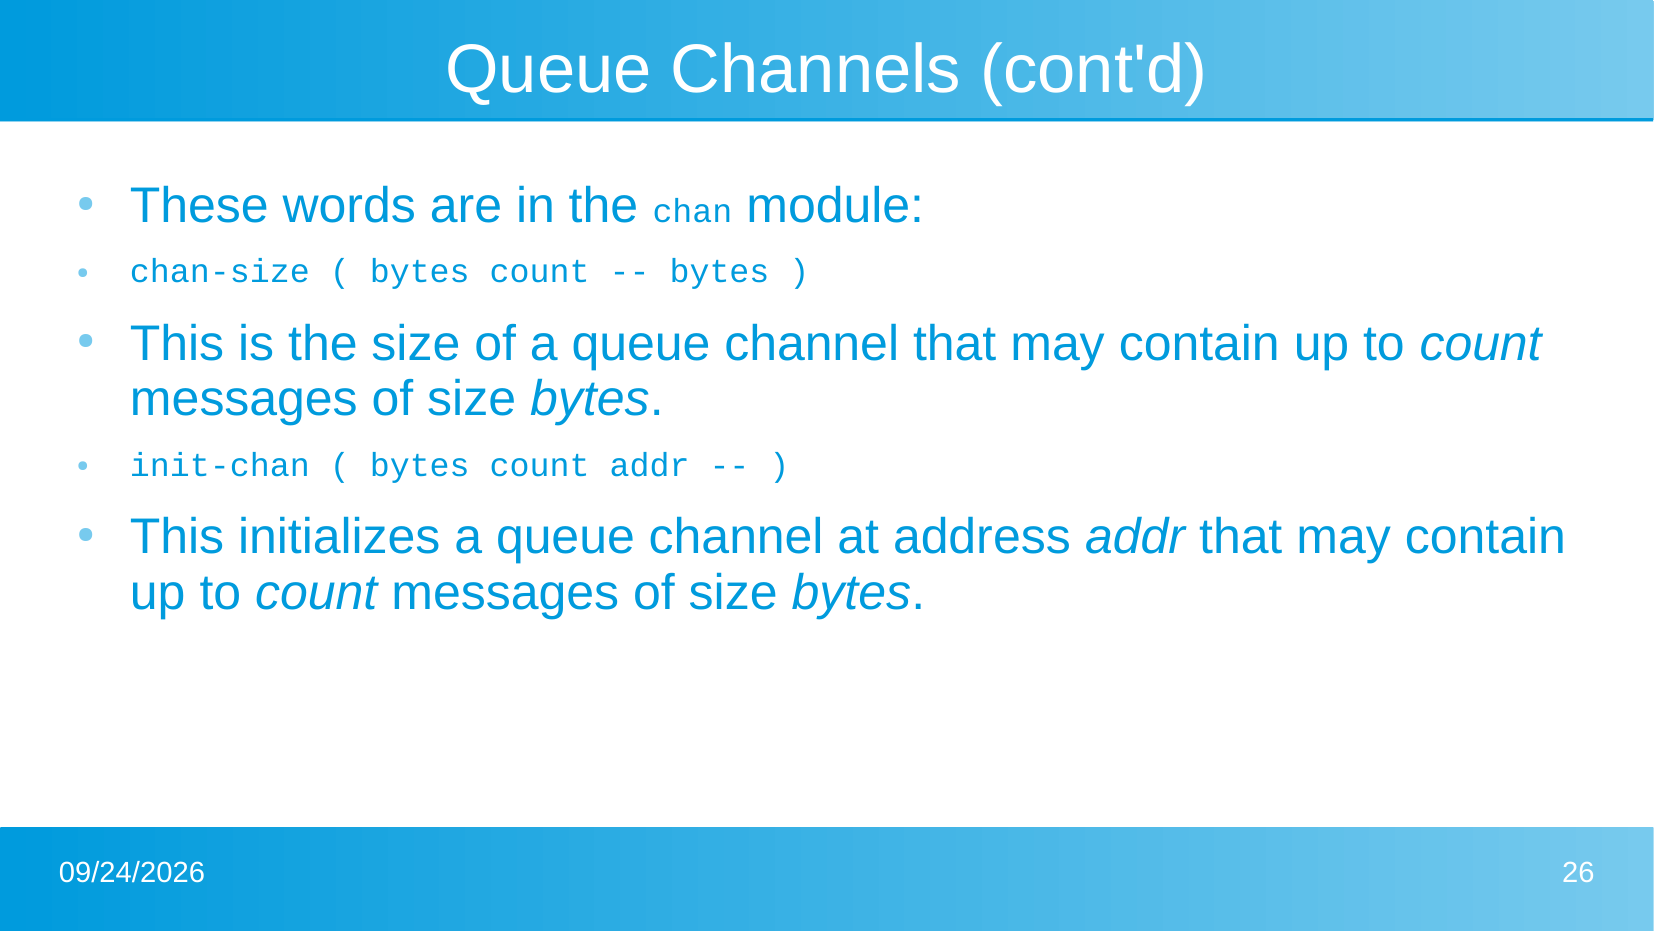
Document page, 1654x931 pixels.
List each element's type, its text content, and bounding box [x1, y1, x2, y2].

title Queue Channels (cont'd) [59, 29, 1595, 108]
list These words are in the chan module: chan-size ( bytes count -- bytes ) This is the size of a queue channel that may contain up to count messages of size bytes. init-chan ( bytes count addr -- ) This initializes a queue channel at address addr that may contain up to count messages of size bytes. [59, 177, 1595, 768]
